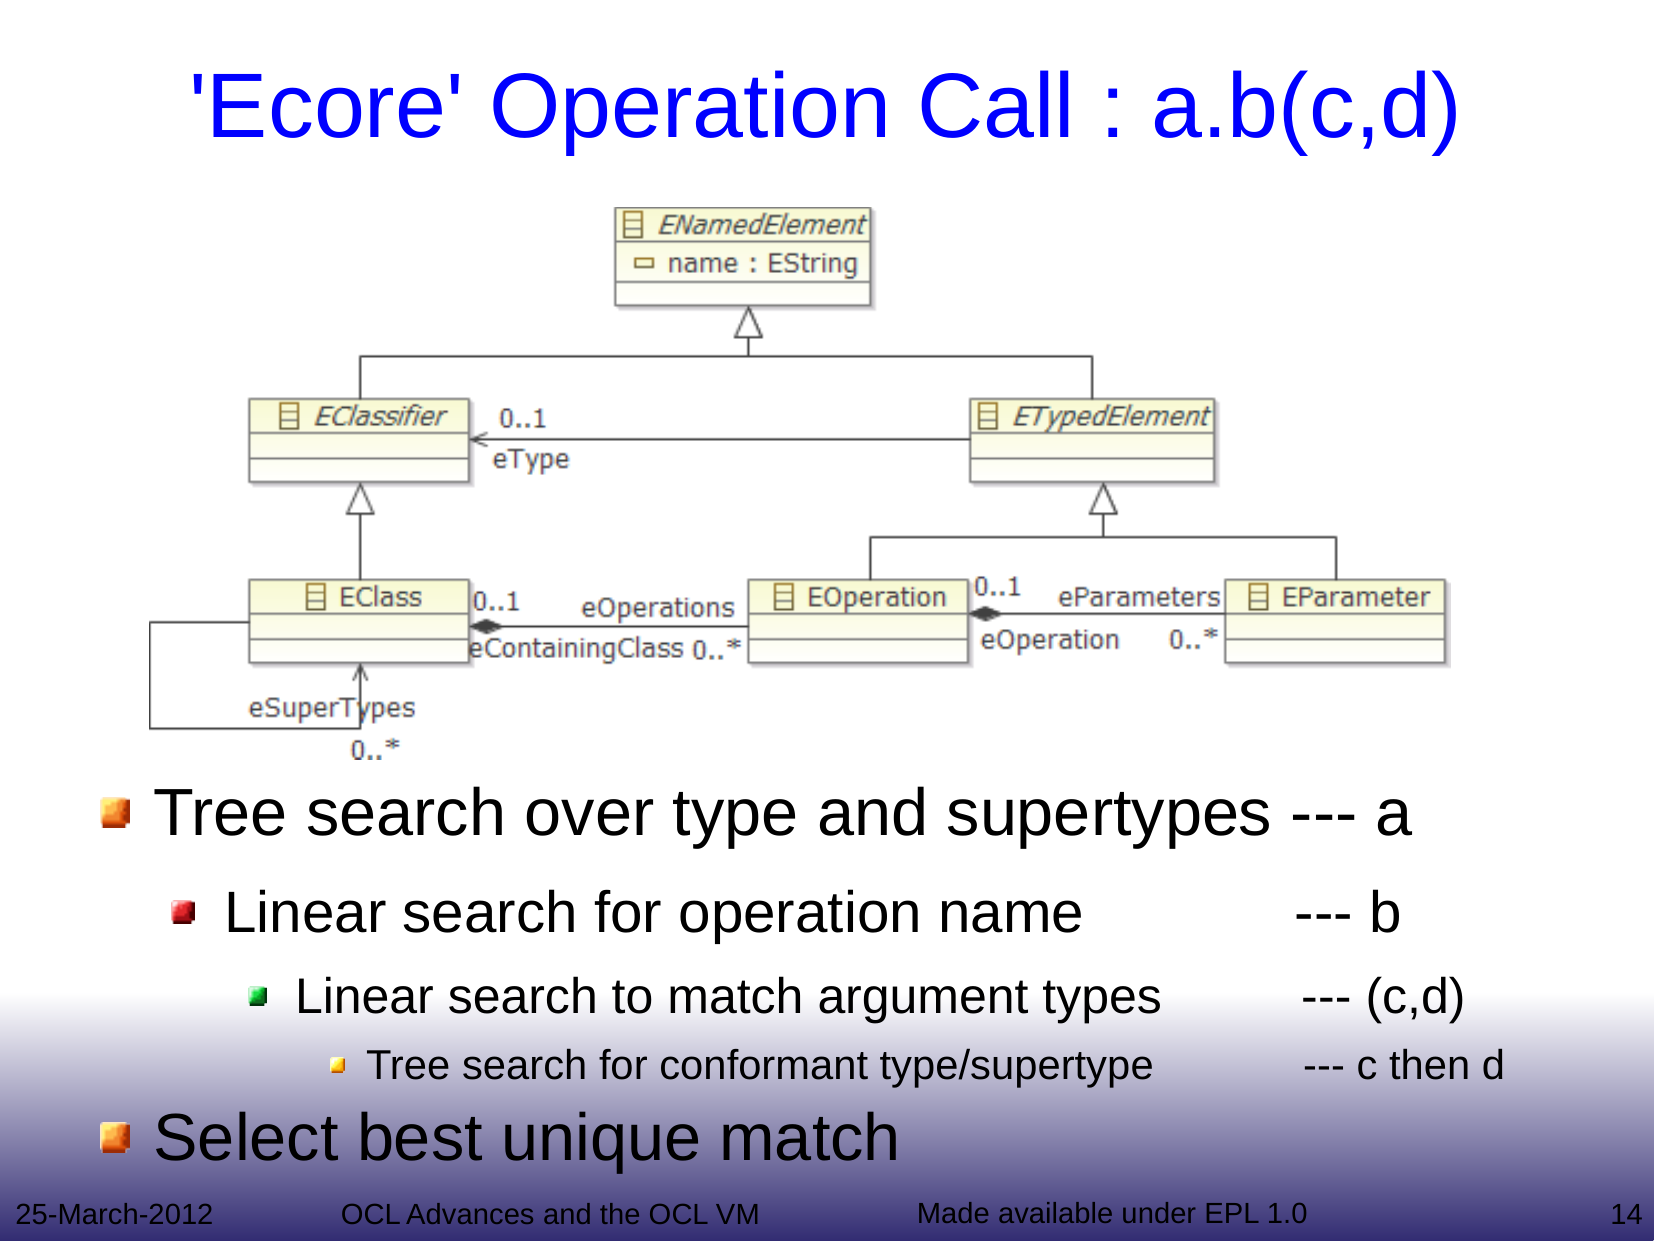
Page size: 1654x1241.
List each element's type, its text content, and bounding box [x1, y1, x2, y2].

title 'Ecore' Operation Call : a.b(c,d) [82, 49, 1571, 162]
picture [149, 207, 1451, 761]
list Tree search over type and supertypes --- a Linear search for operation name --- b Linear search to match argument types --- (c,d) Tree search for conformant type/supertype --- c then d Select best unique match [82, 775, 1571, 1175]
